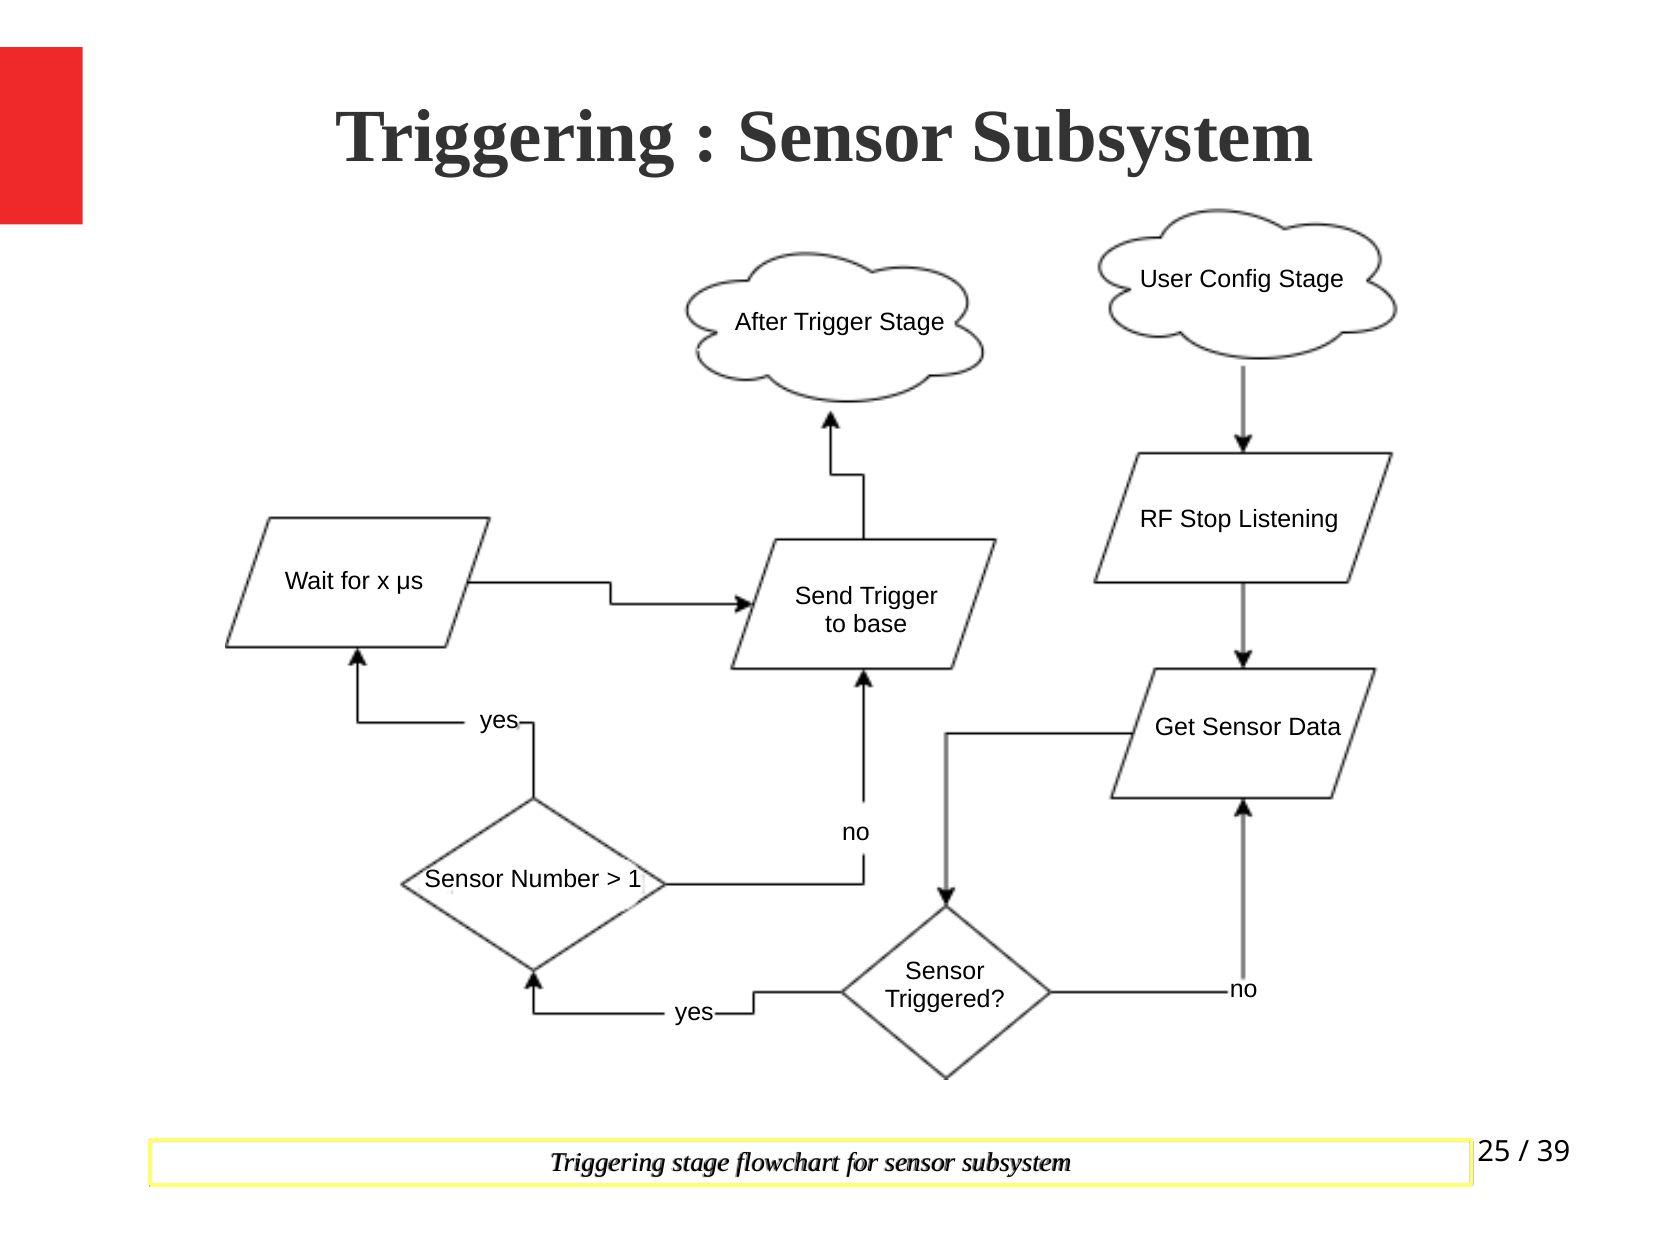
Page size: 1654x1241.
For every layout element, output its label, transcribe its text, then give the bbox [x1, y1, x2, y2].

text_box Wait for x μs [270, 559, 439, 603]
text_box yes [465, 675, 556, 766]
text_box Sensor Triggered? [870, 949, 1051, 1021]
text_box no [827, 810, 886, 853]
text_box User Config Stage [1125, 257, 1360, 301]
text_box Get Sensor Data [1140, 705, 1357, 748]
text_box Send Trigger to base [780, 574, 961, 646]
text_box yes [660, 990, 751, 1033]
list Triggering stage flowchart for sensor subsystem [150, 1140, 1472, 1186]
text_box Sensor Number > 1 [409, 857, 676, 901]
title Triggering : Sensor Subsystem [150, 46, 1501, 226]
text_box no [1215, 960, 1276, 1018]
text_box RF Stop Listening [1125, 497, 1355, 541]
picture [225, 194, 1411, 1081]
text_box After Trigger Stage [720, 300, 961, 343]
